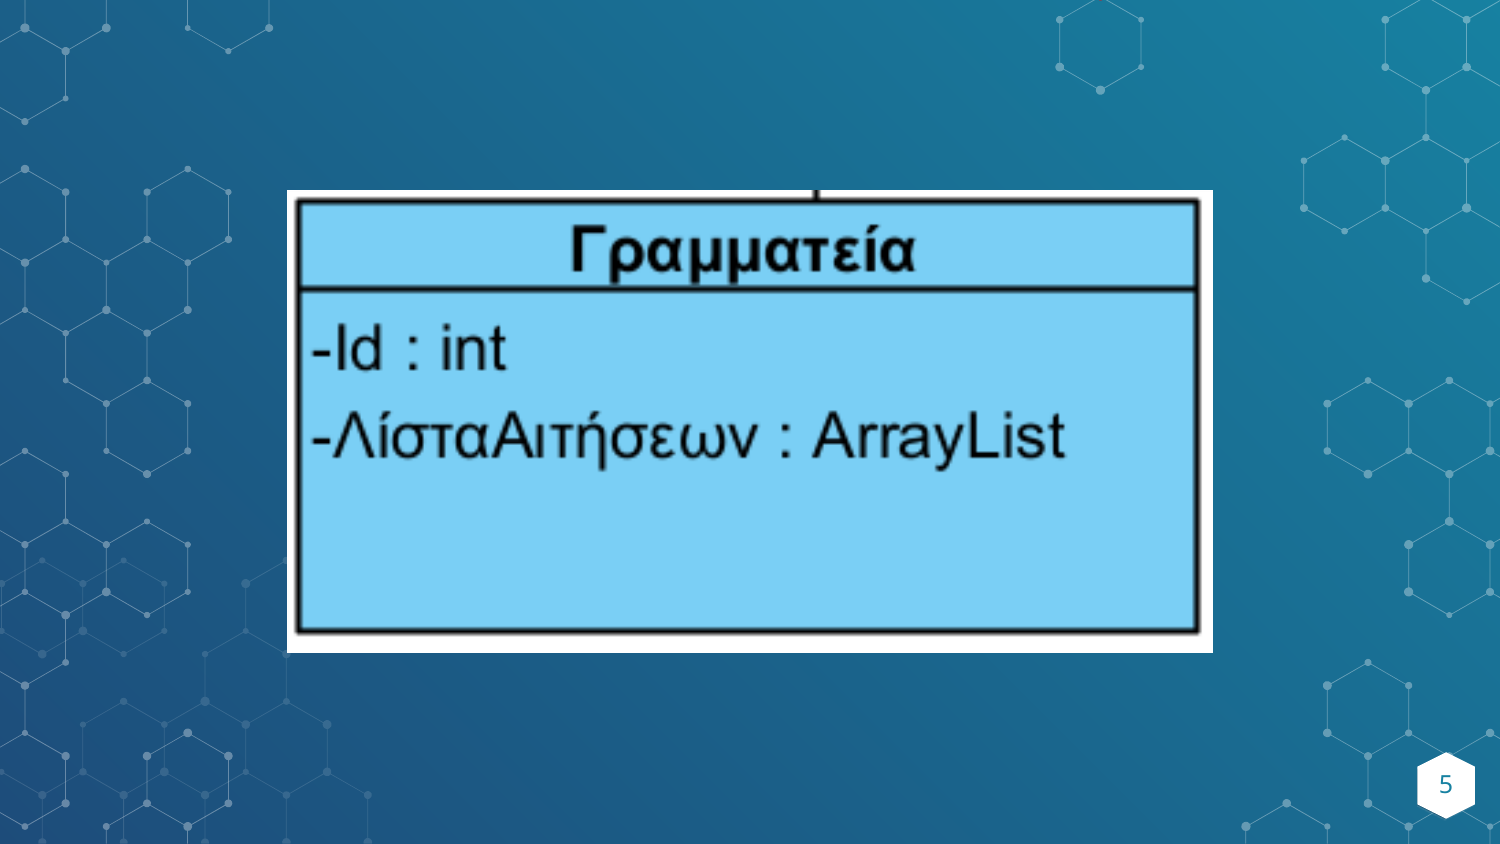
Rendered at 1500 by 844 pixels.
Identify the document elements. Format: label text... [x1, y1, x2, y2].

slide_number <αριθμός> [1417, 752, 1475, 819]
picture [287, 190, 1213, 653]
